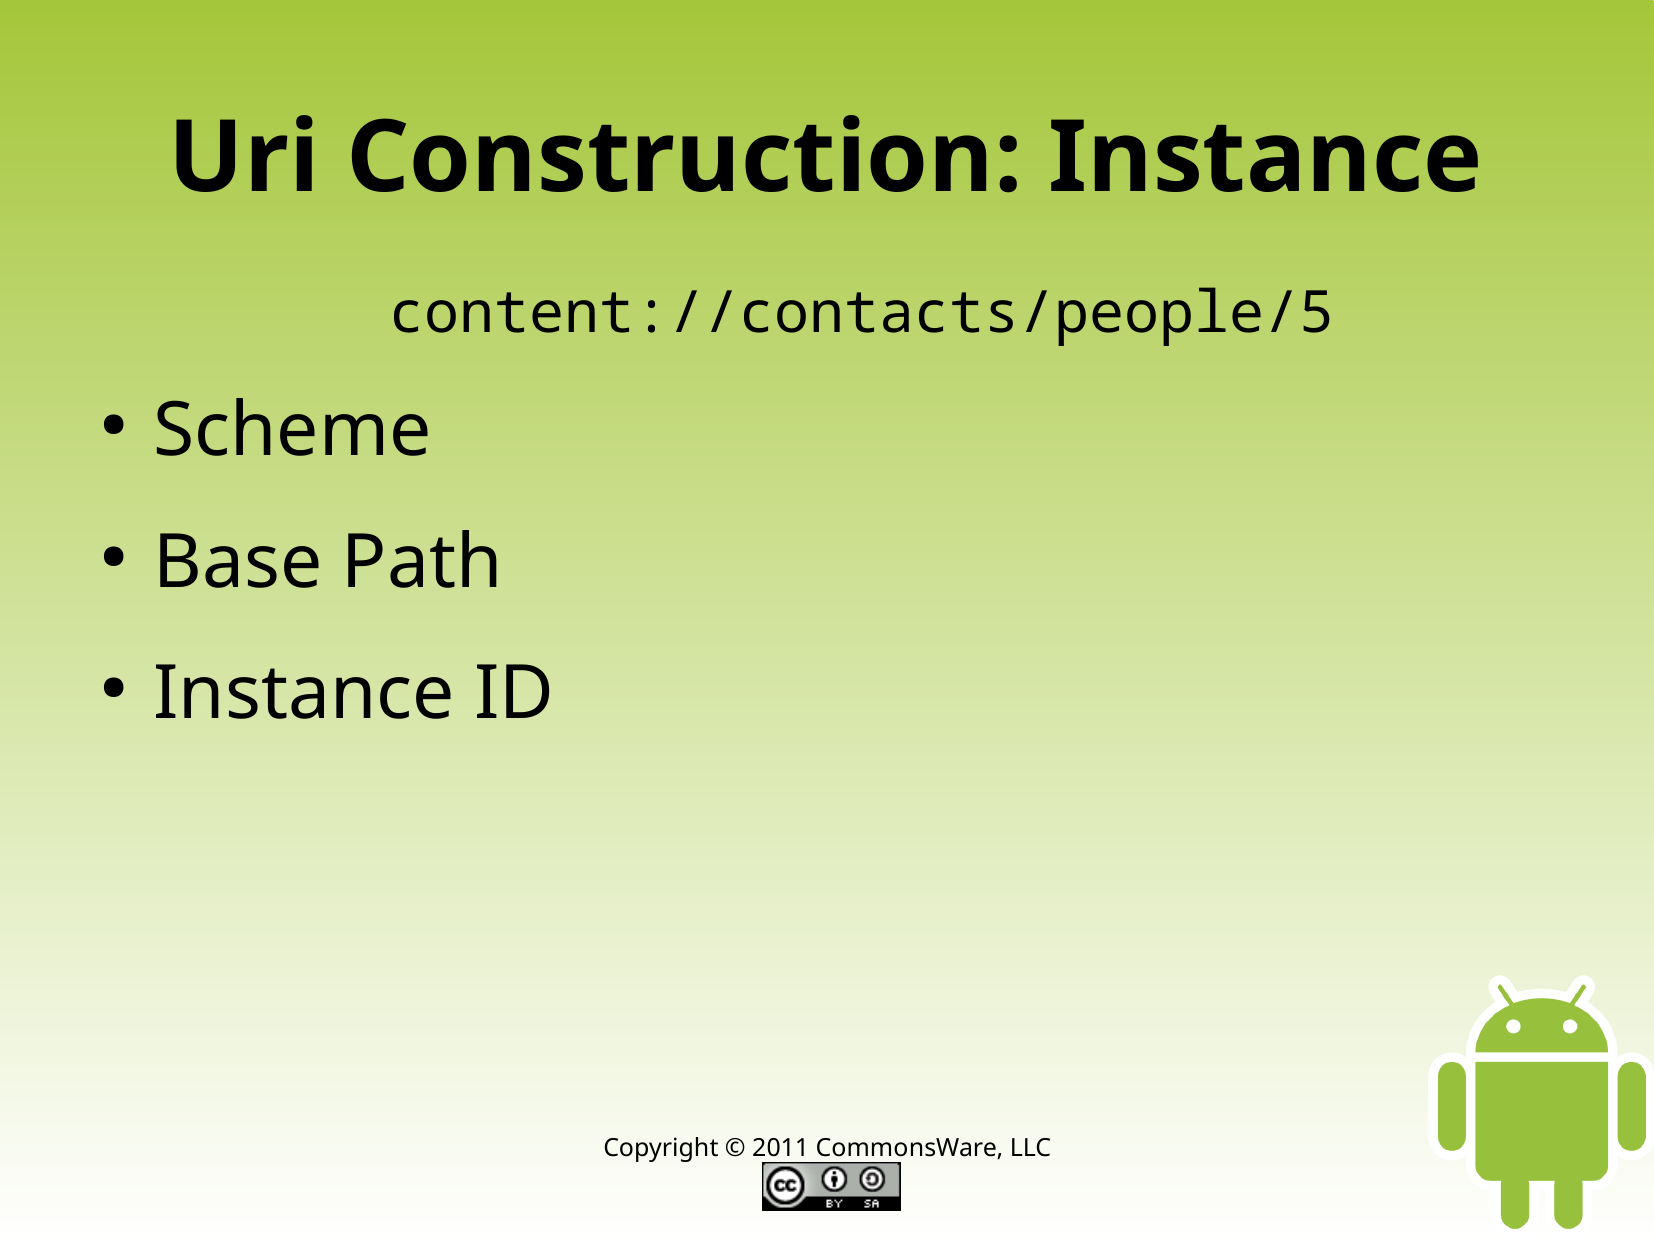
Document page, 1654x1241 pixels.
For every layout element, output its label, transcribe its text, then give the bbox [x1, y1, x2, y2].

picture [762, 1162, 901, 1211]
title Uri Construction: Instance [82, 49, 1571, 257]
picture [1428, 975, 1654, 1238]
text_box content://contacts/people/5 [375, 262, 1269, 346]
list Scheme Base Path Instance ID [82, 375, 1571, 1109]
